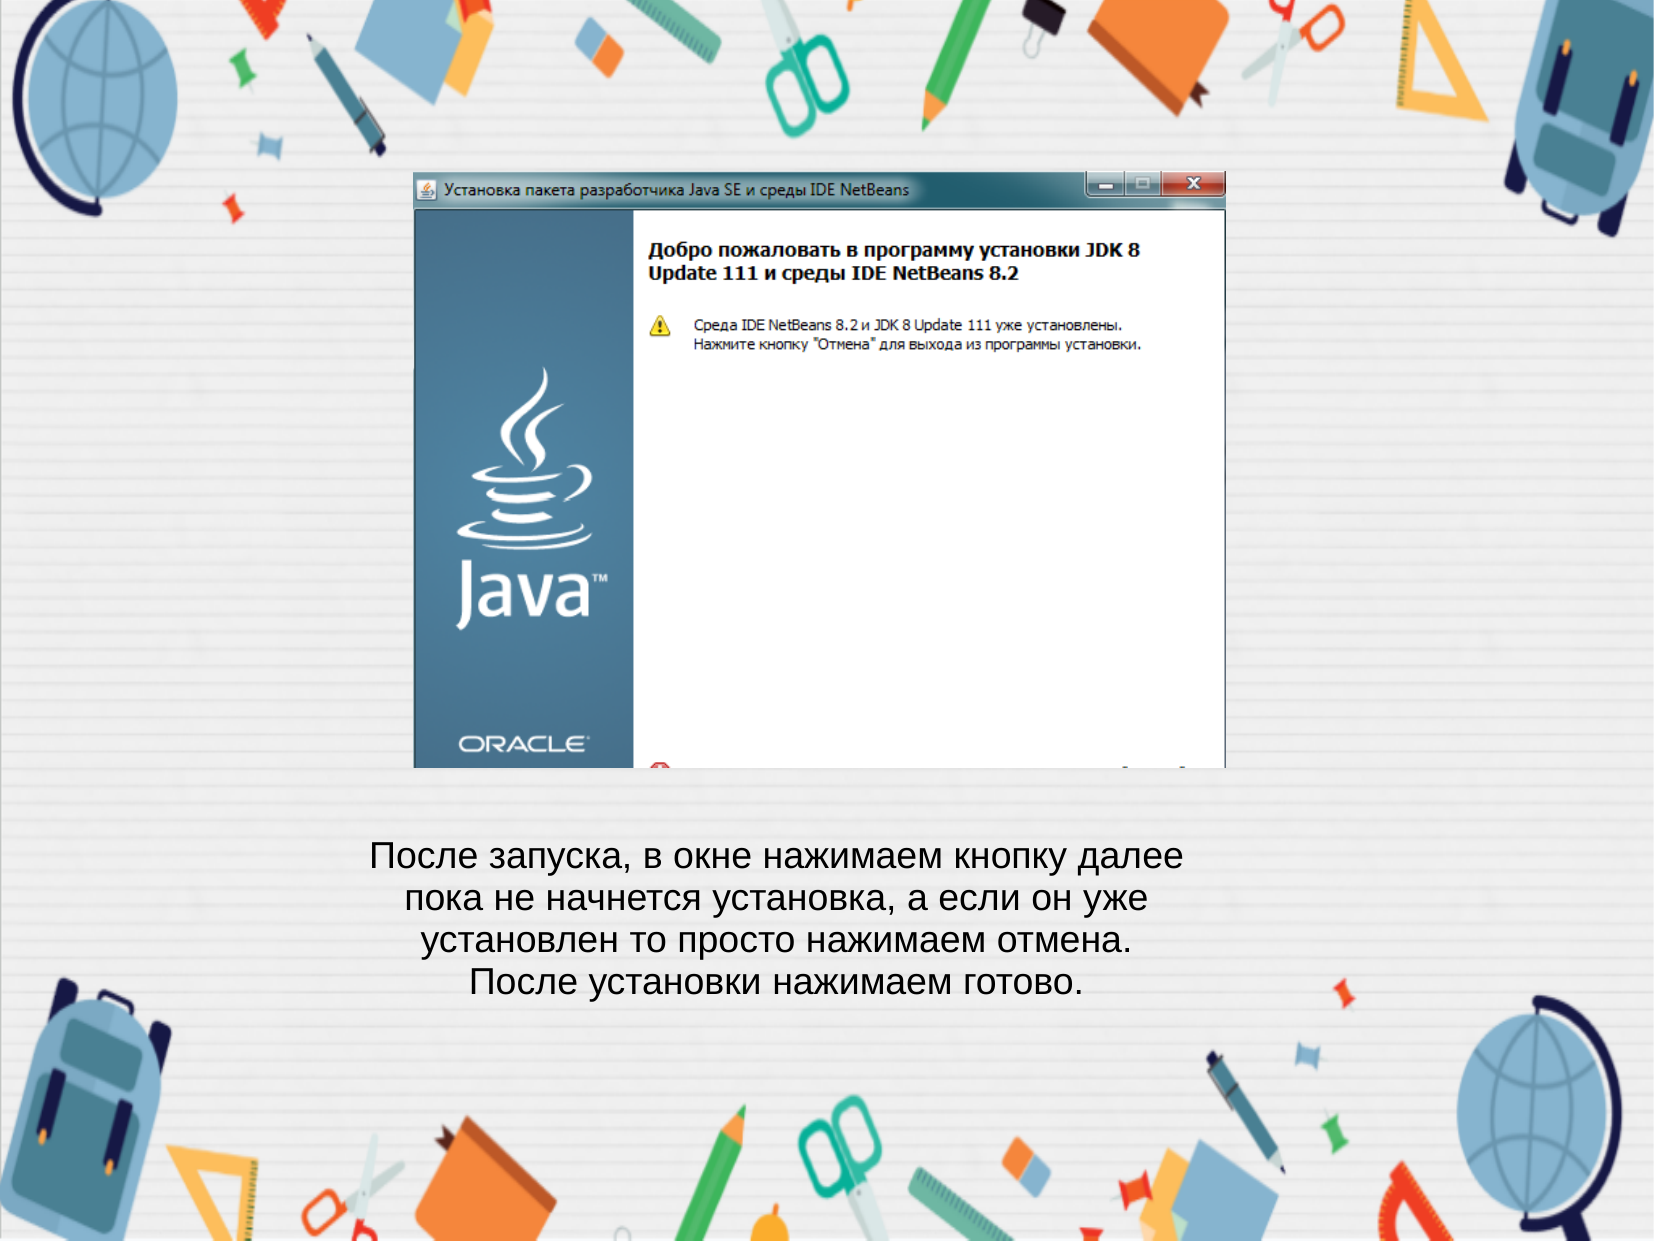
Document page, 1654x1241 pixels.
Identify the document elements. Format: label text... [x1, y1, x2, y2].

text_box После запуска, в окне нажимаем кнопку далее пока не начнется установка, а если он уже установлен то просто нажимаем отмена. После установки нажимаем готово. [354, 826, 1228, 1010]
picture [0, 0, 1654, 1241]
